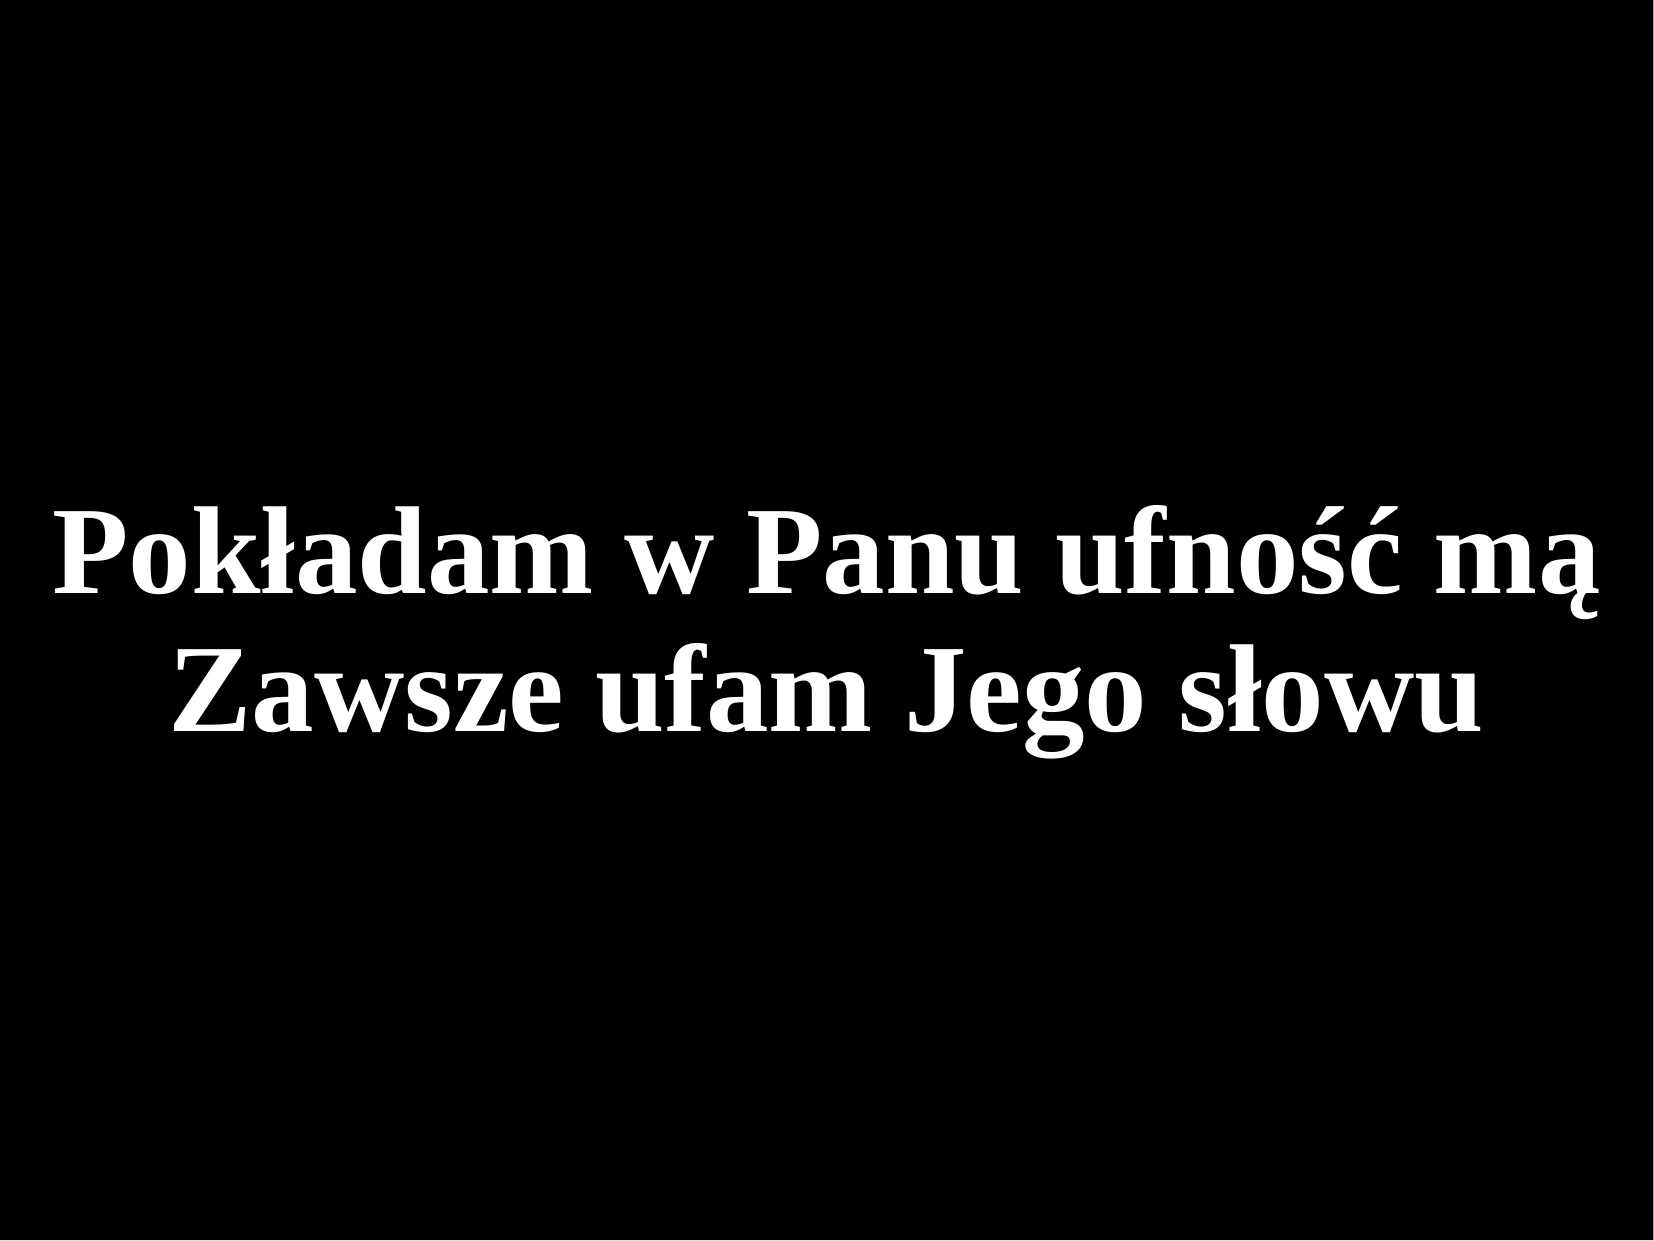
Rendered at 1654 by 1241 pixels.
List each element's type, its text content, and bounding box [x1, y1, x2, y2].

title Pokładam w Panu ufność mą Zawsze ufam Jego słowu [0, 0, 1654, 1241]
